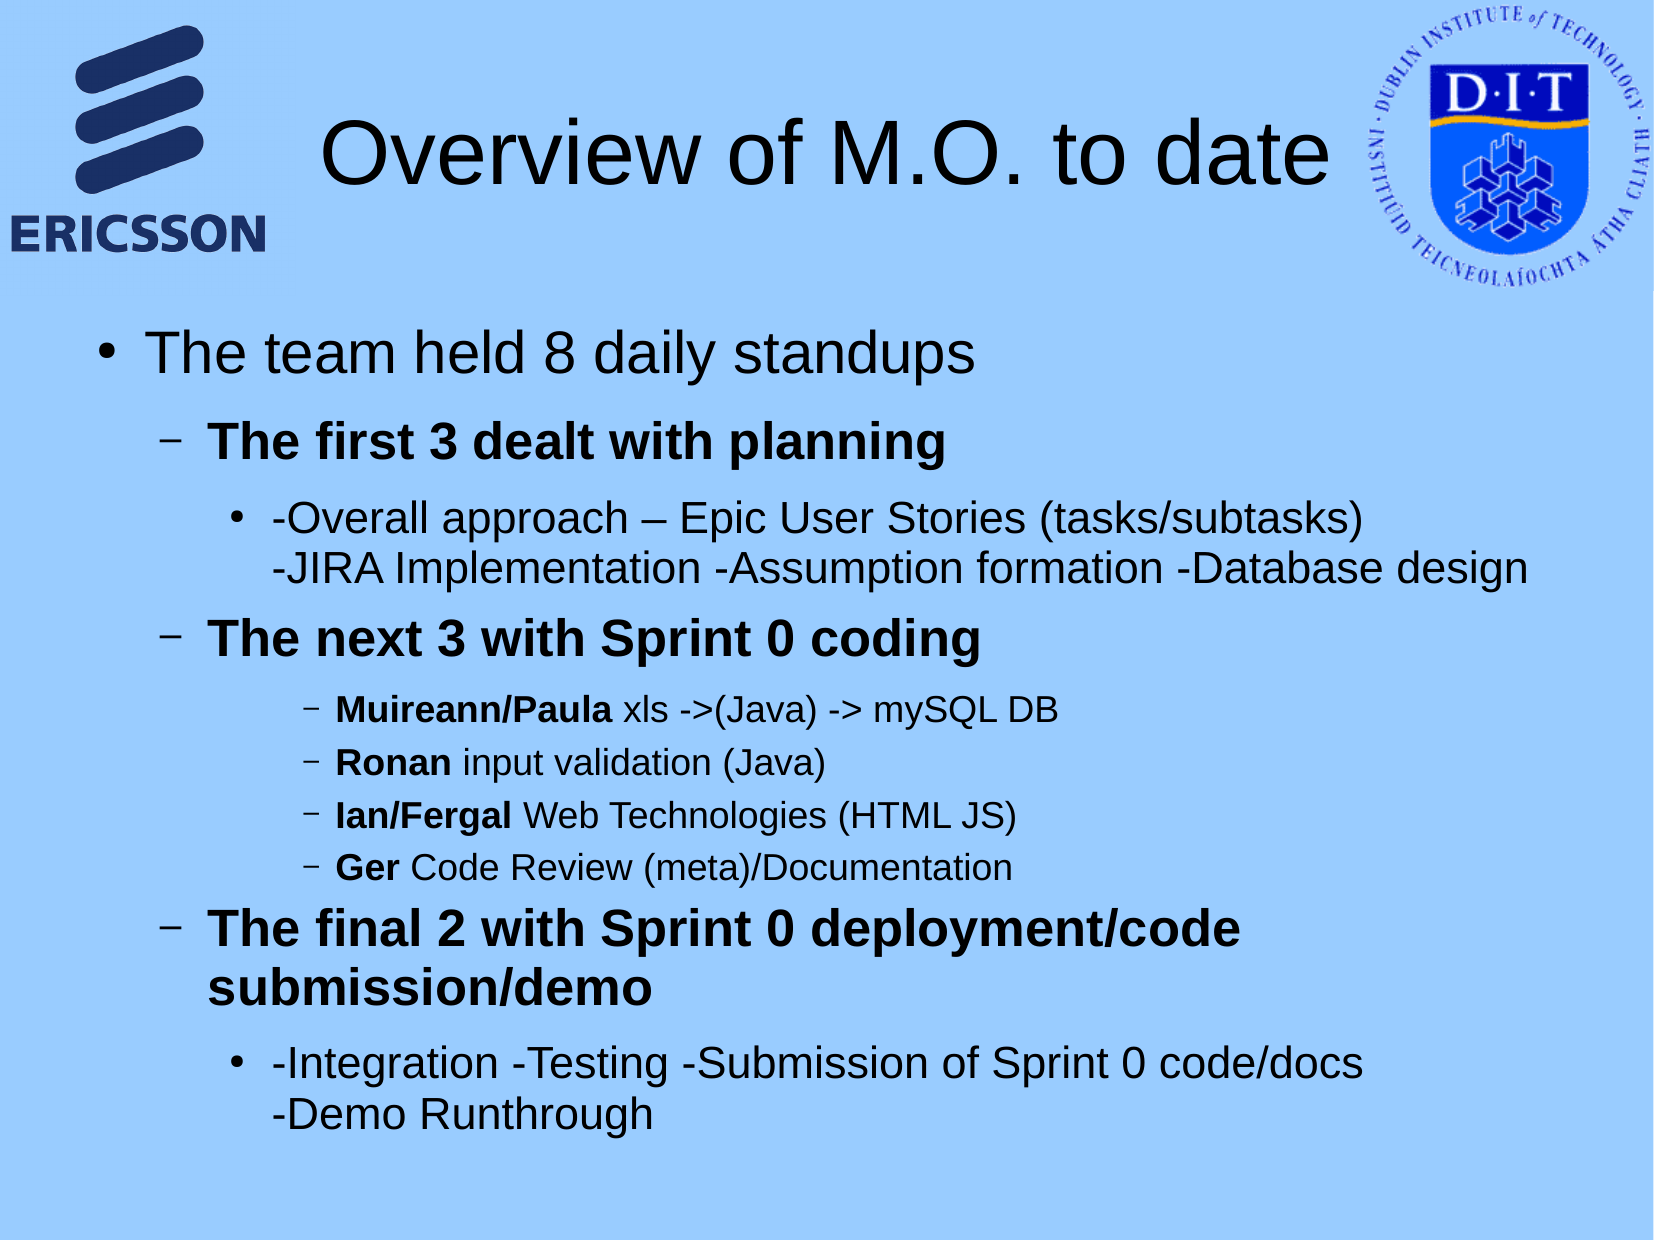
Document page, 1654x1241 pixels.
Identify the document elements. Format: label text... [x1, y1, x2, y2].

picture [0, 0, 296, 296]
picture [1364, 0, 1654, 291]
title Overview of M.O. to date [82, 49, 1571, 257]
list The team held 8 daily standups The first 3 dealt with planning -Overall approach – Epic User Stories (tasks/subtasks) -JIRA Implementation -Assumption formation -Database design The next 3 with Sprint 0 coding Muireann/Paula xls ->(Java) -> mySQL DB Ronan input validation (Java) Ian/Fergal Web Technologies (HTML JS) Ger Code Review (meta)/Documentation The final 2 with Sprint 0 deployment/code submission/demo -Integration -Testing -Submission of Sprint 0 code/docs -Demo Runthrough [80, 318, 1536, 1163]
